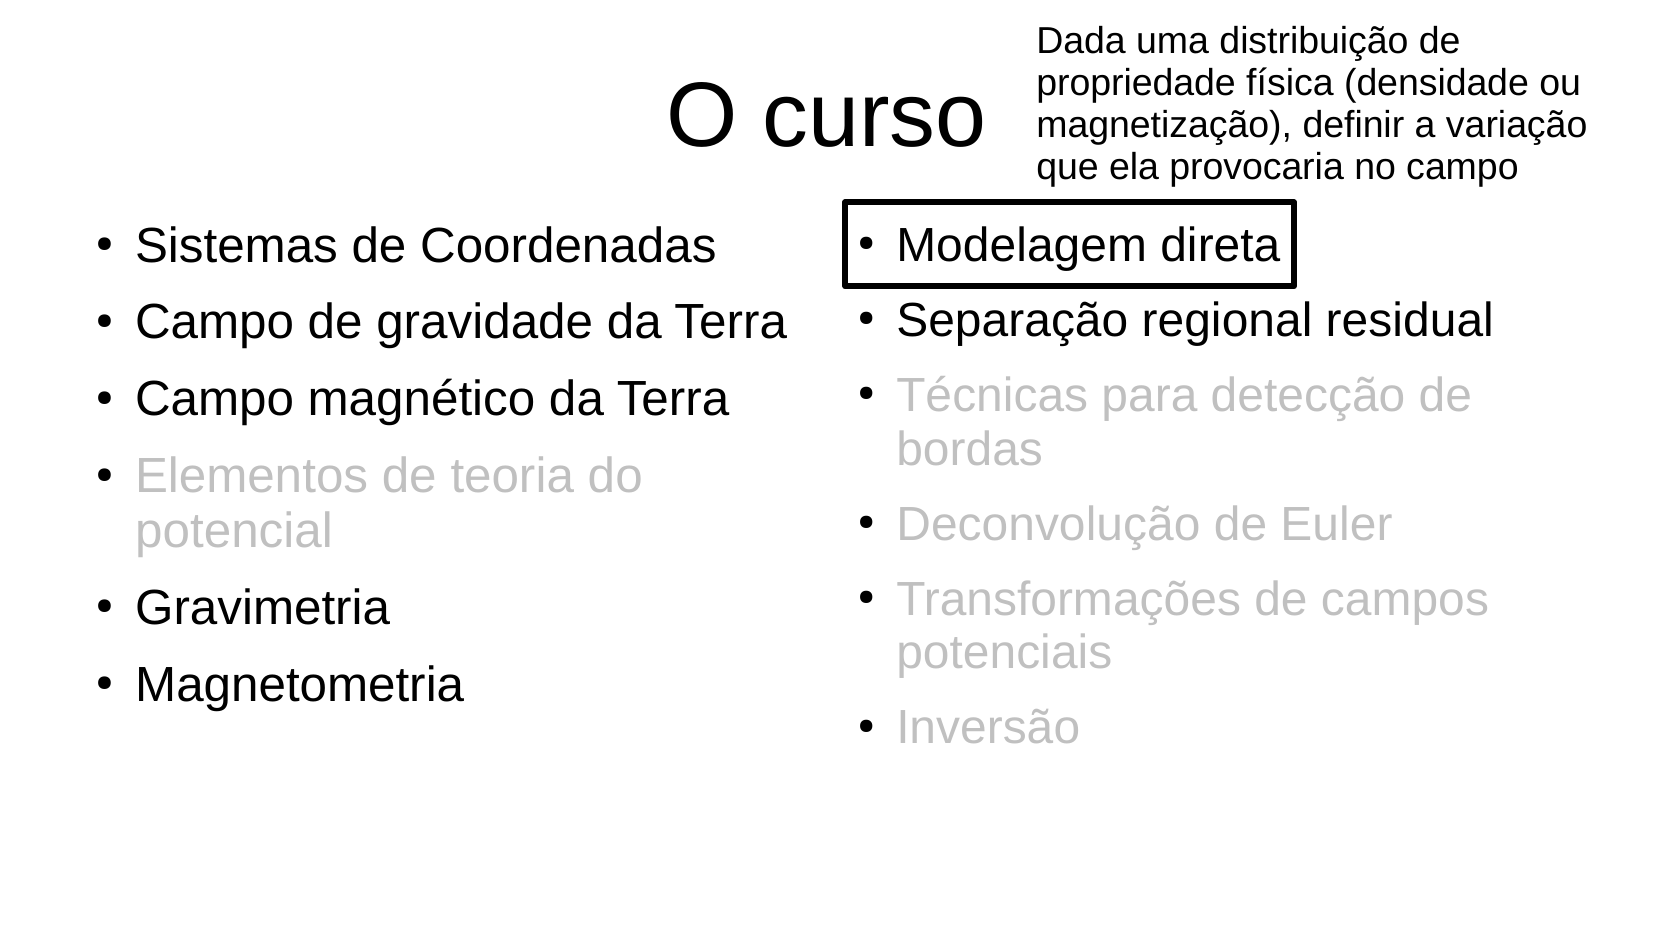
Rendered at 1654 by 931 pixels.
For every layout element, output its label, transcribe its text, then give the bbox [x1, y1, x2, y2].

list Modelagem direta Separação regional residual Técnicas para detecção de bordas Deconvolução de Euler Transformações de campos potenciais Inversão [845, 217, 1572, 758]
text_box Dada uma distribuição de propriedade física (densidade ou magnetização), definir a variação que ela provocaria no campo [1021, 11, 1642, 195]
title O curso [82, 37, 1021, 193]
list Sistemas de Coordenadas Campo de gravidade da Terra Campo magnético da Terra Elementos de teoria do potencial Gravimetria Magnetometria [82, 217, 809, 758]
list Modelagem direta Separação regional residual Técnicas para detecção de bordas Deconvolução de Euler Transformações de campos potenciais Inversão [848, 217, 1291, 283]
